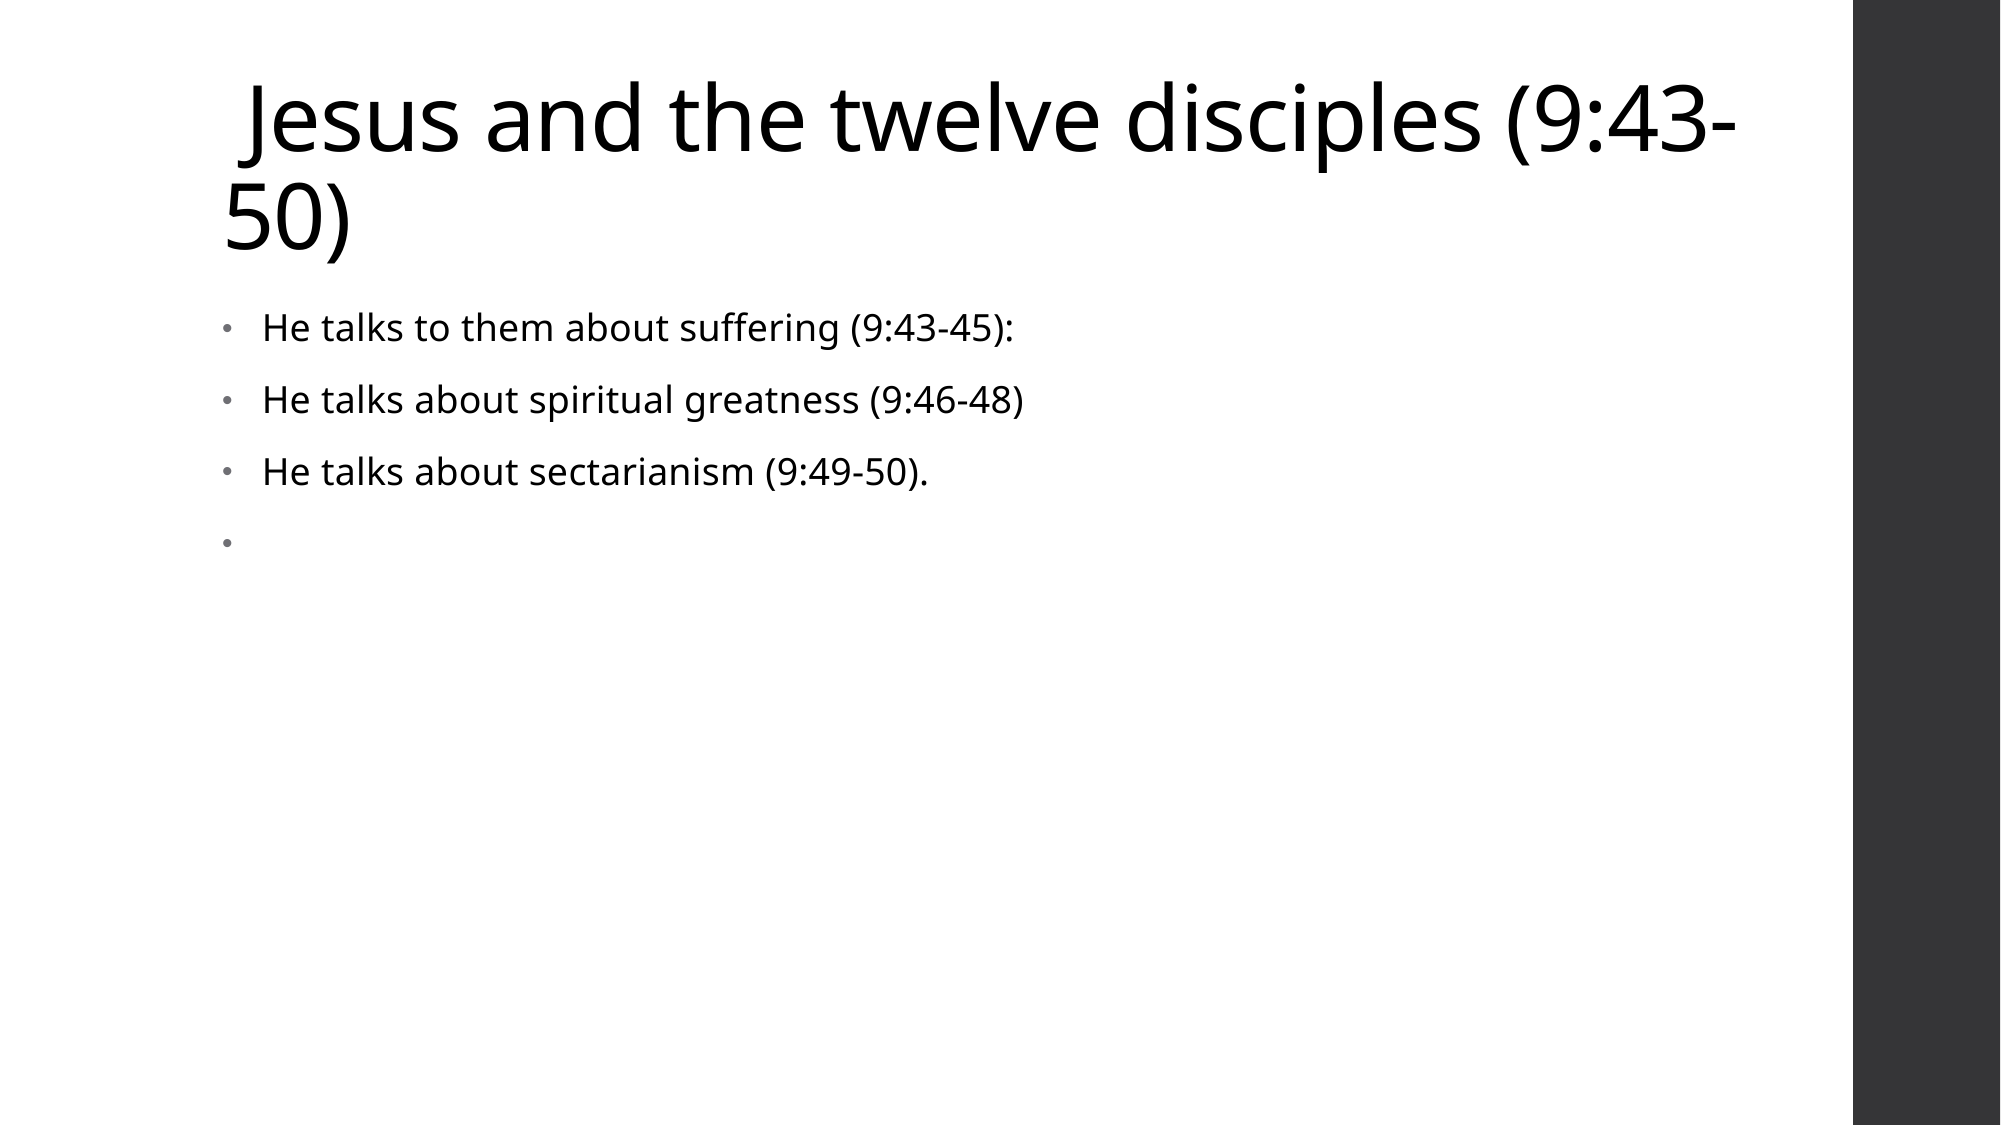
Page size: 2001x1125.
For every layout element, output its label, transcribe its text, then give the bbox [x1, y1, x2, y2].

title Jesus and the twelve disciples (9:43-50) [206, 60, 1797, 278]
list He talks to them about suffering (9:43-45): He talks about spiritual greatness (9:46-48) He talks about sectarianism (9:49-50). [206, 299, 1617, 1014]
